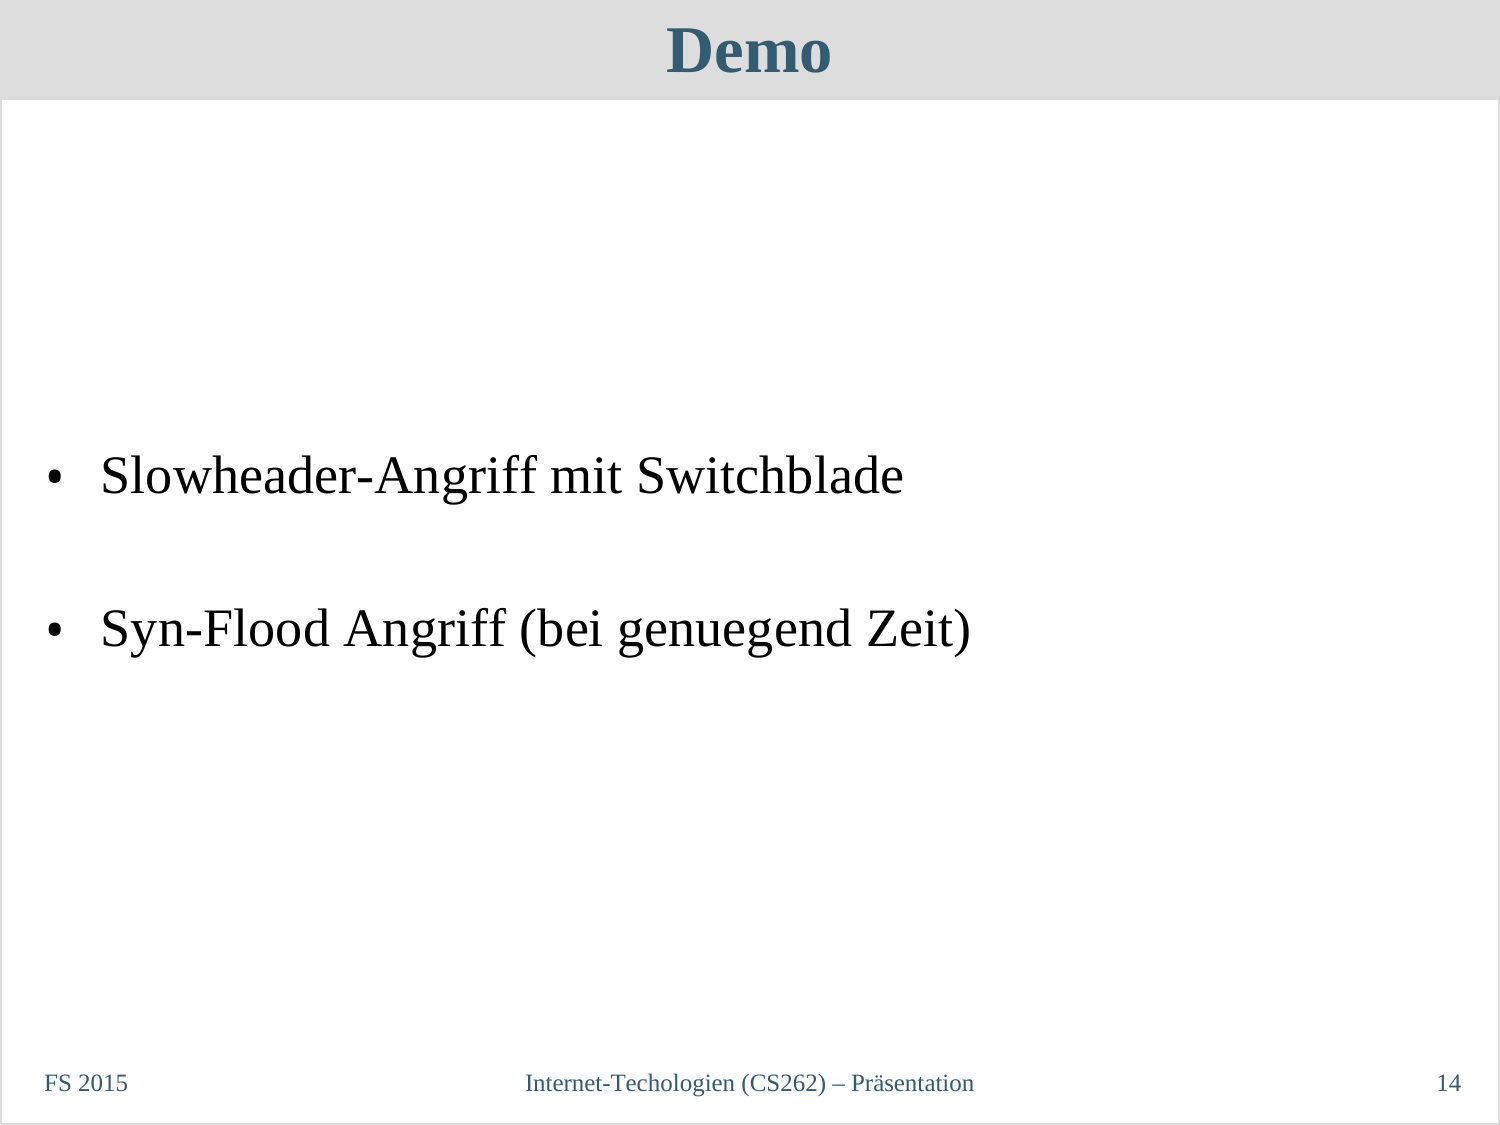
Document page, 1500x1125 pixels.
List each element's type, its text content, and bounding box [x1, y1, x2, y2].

text_box Internet-Techologien (CS262) – Präsentation [300, 1058, 1201, 1107]
list Slowheader-Angriff mit Switchblade Syn-Flood Angriff (bei genuegend Zeit) [29, 104, 1447, 1016]
title Demo [0, 0, 1500, 100]
text_box FS 2015 [29, 1058, 195, 1097]
text_box <Nummer> [1375, 1058, 1477, 1097]
